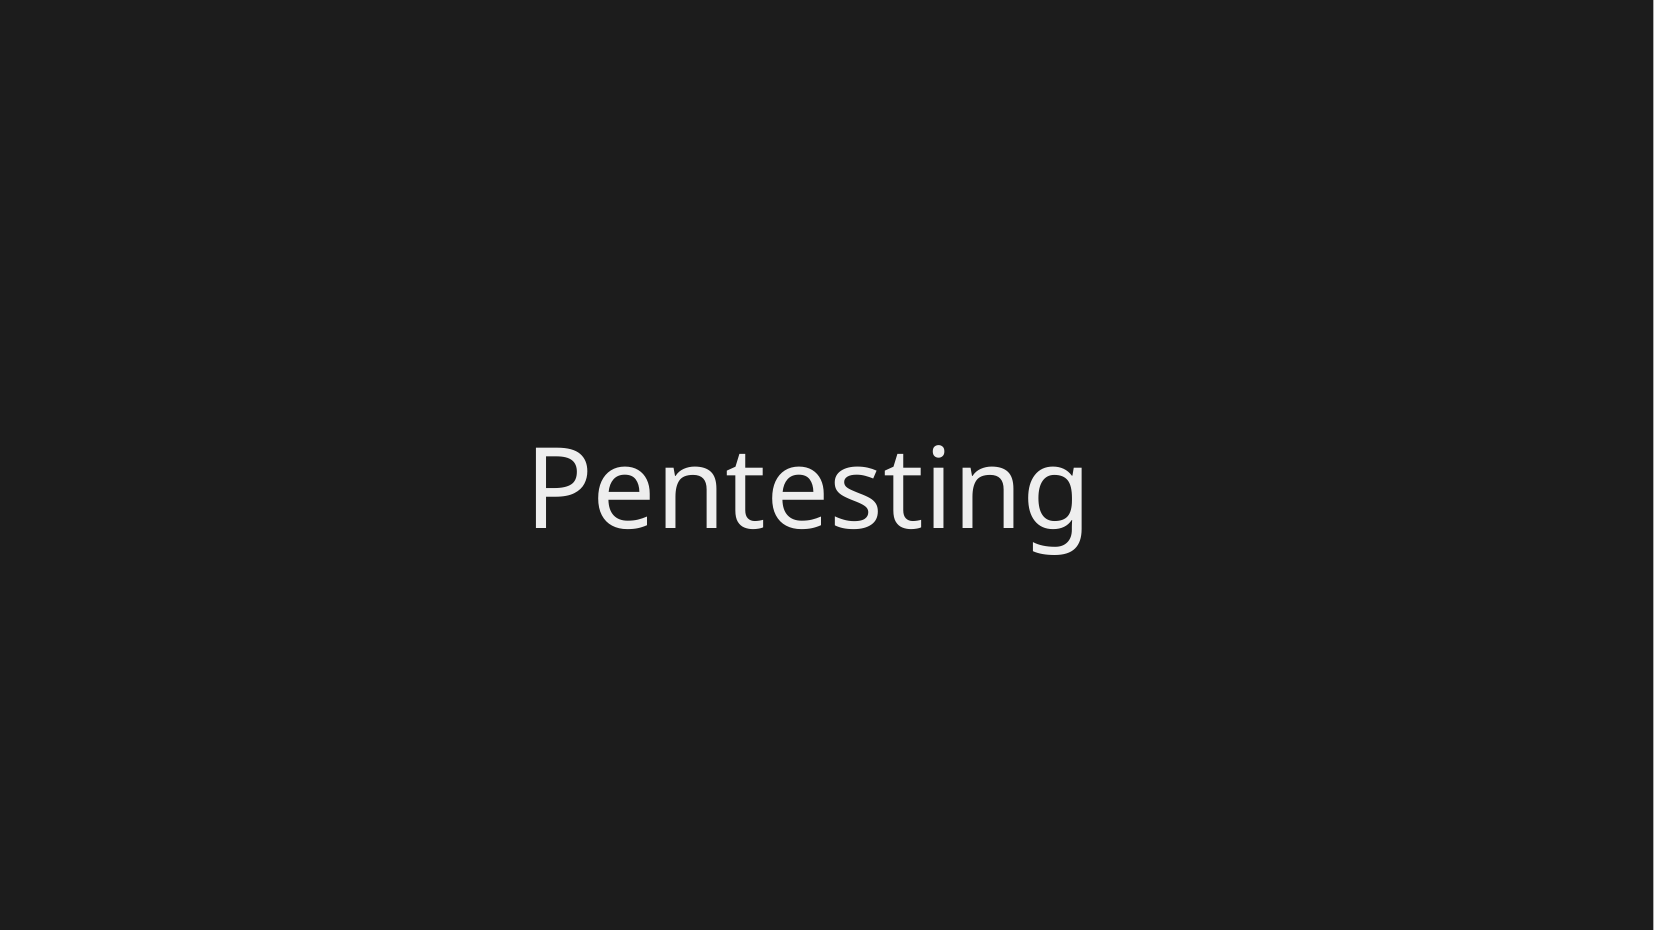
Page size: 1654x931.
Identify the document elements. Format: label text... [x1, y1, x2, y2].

text_box Pentesting [510, 401, 1144, 529]
